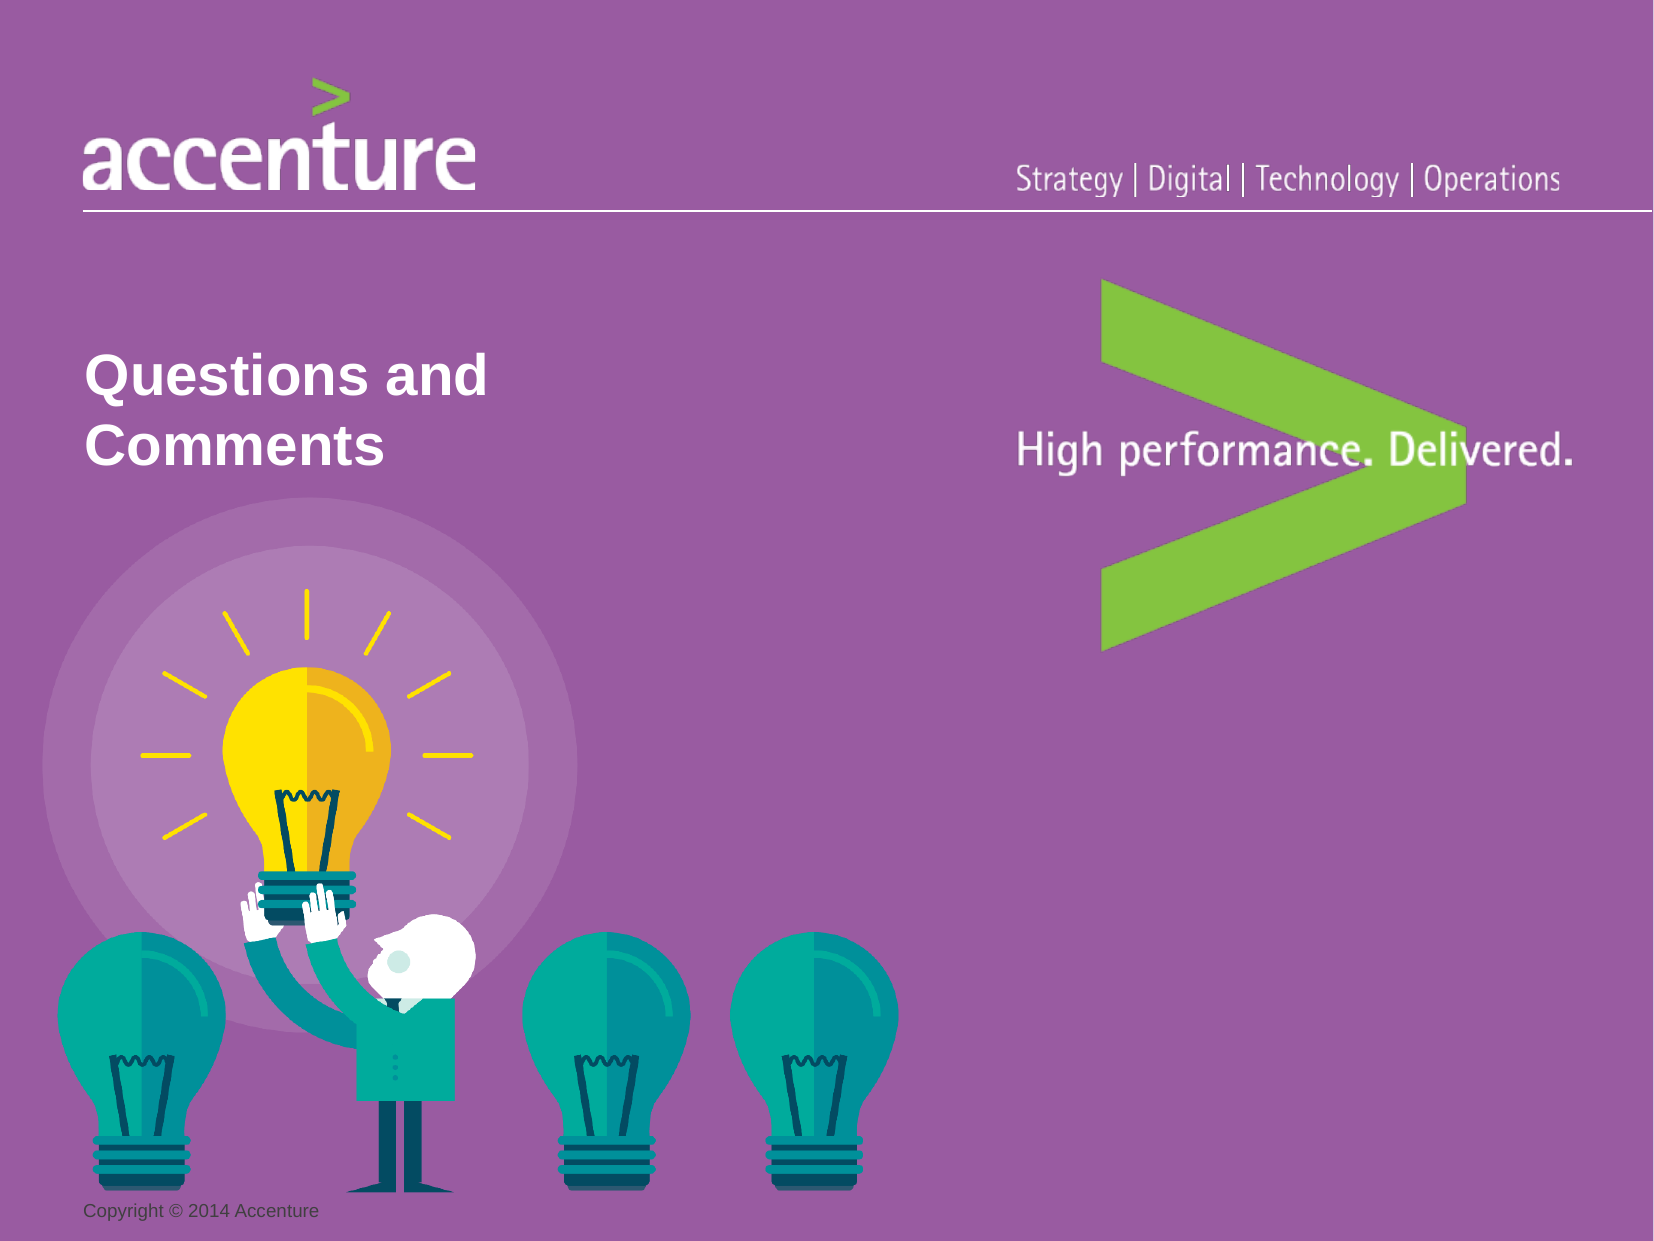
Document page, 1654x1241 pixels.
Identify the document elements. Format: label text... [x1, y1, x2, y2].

picture [0, 0, 1654, 1241]
title Questions and Comments [84, 329, 747, 434]
